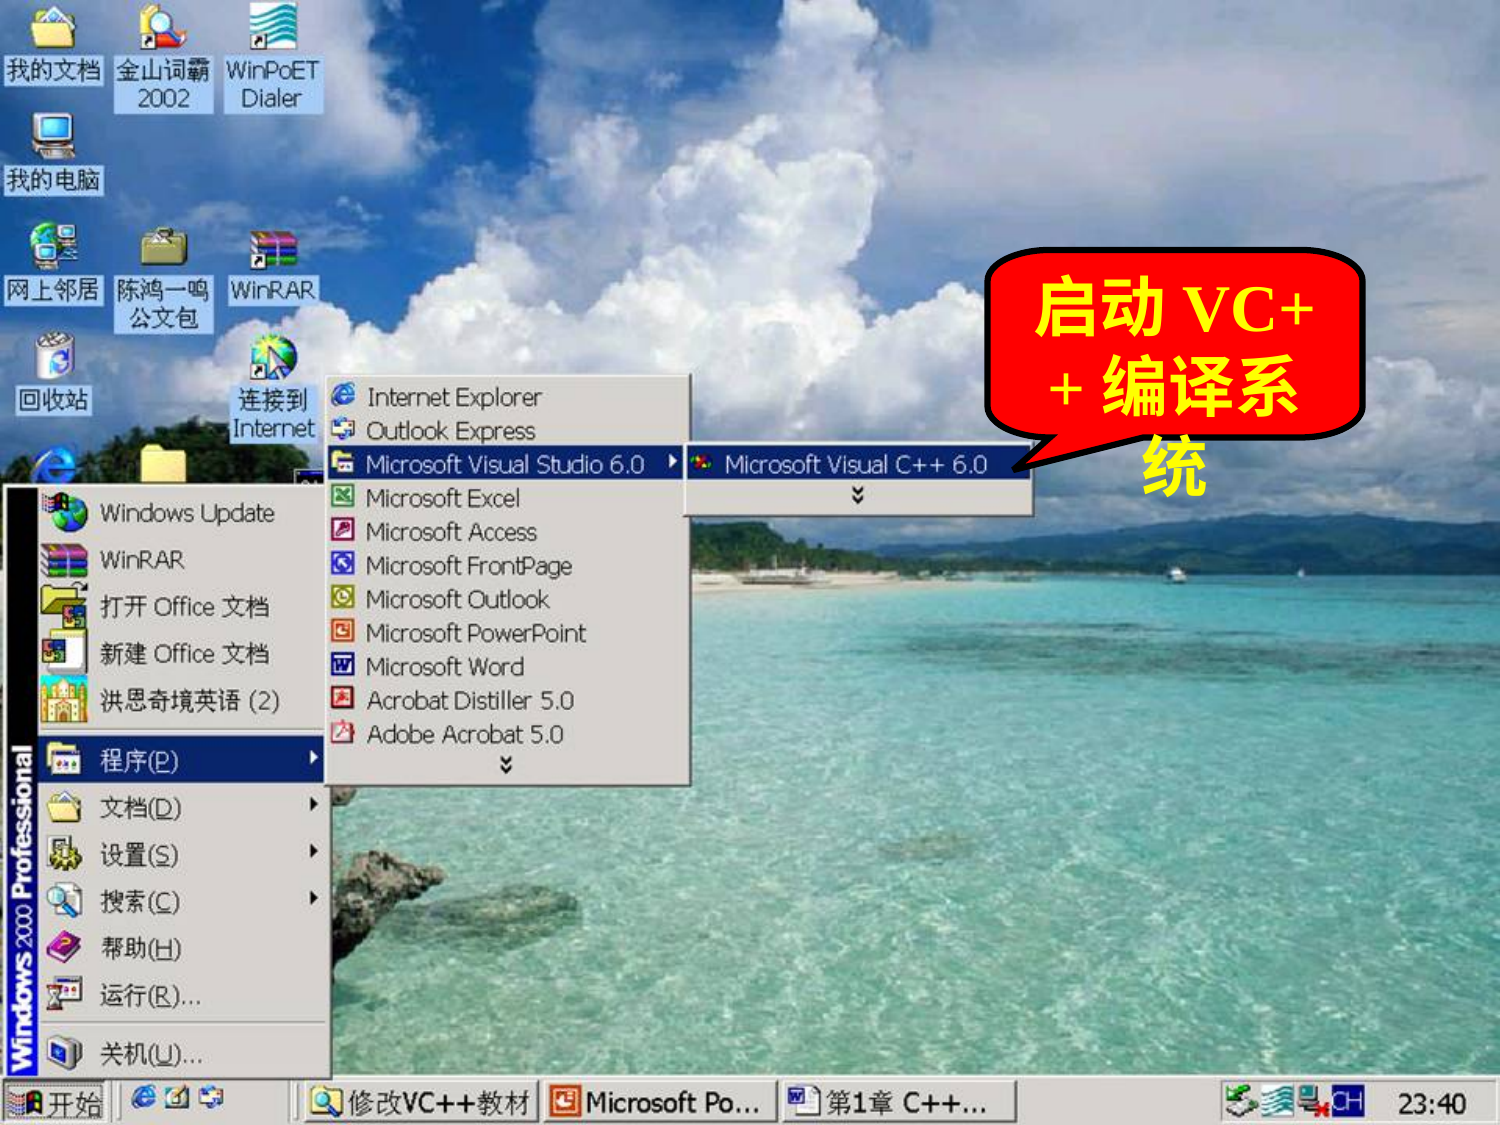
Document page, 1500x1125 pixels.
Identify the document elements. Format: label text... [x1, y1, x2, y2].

picture [0, 0, 1500, 1125]
text_box 启动VC++编译系统 [987, 249, 1363, 471]
